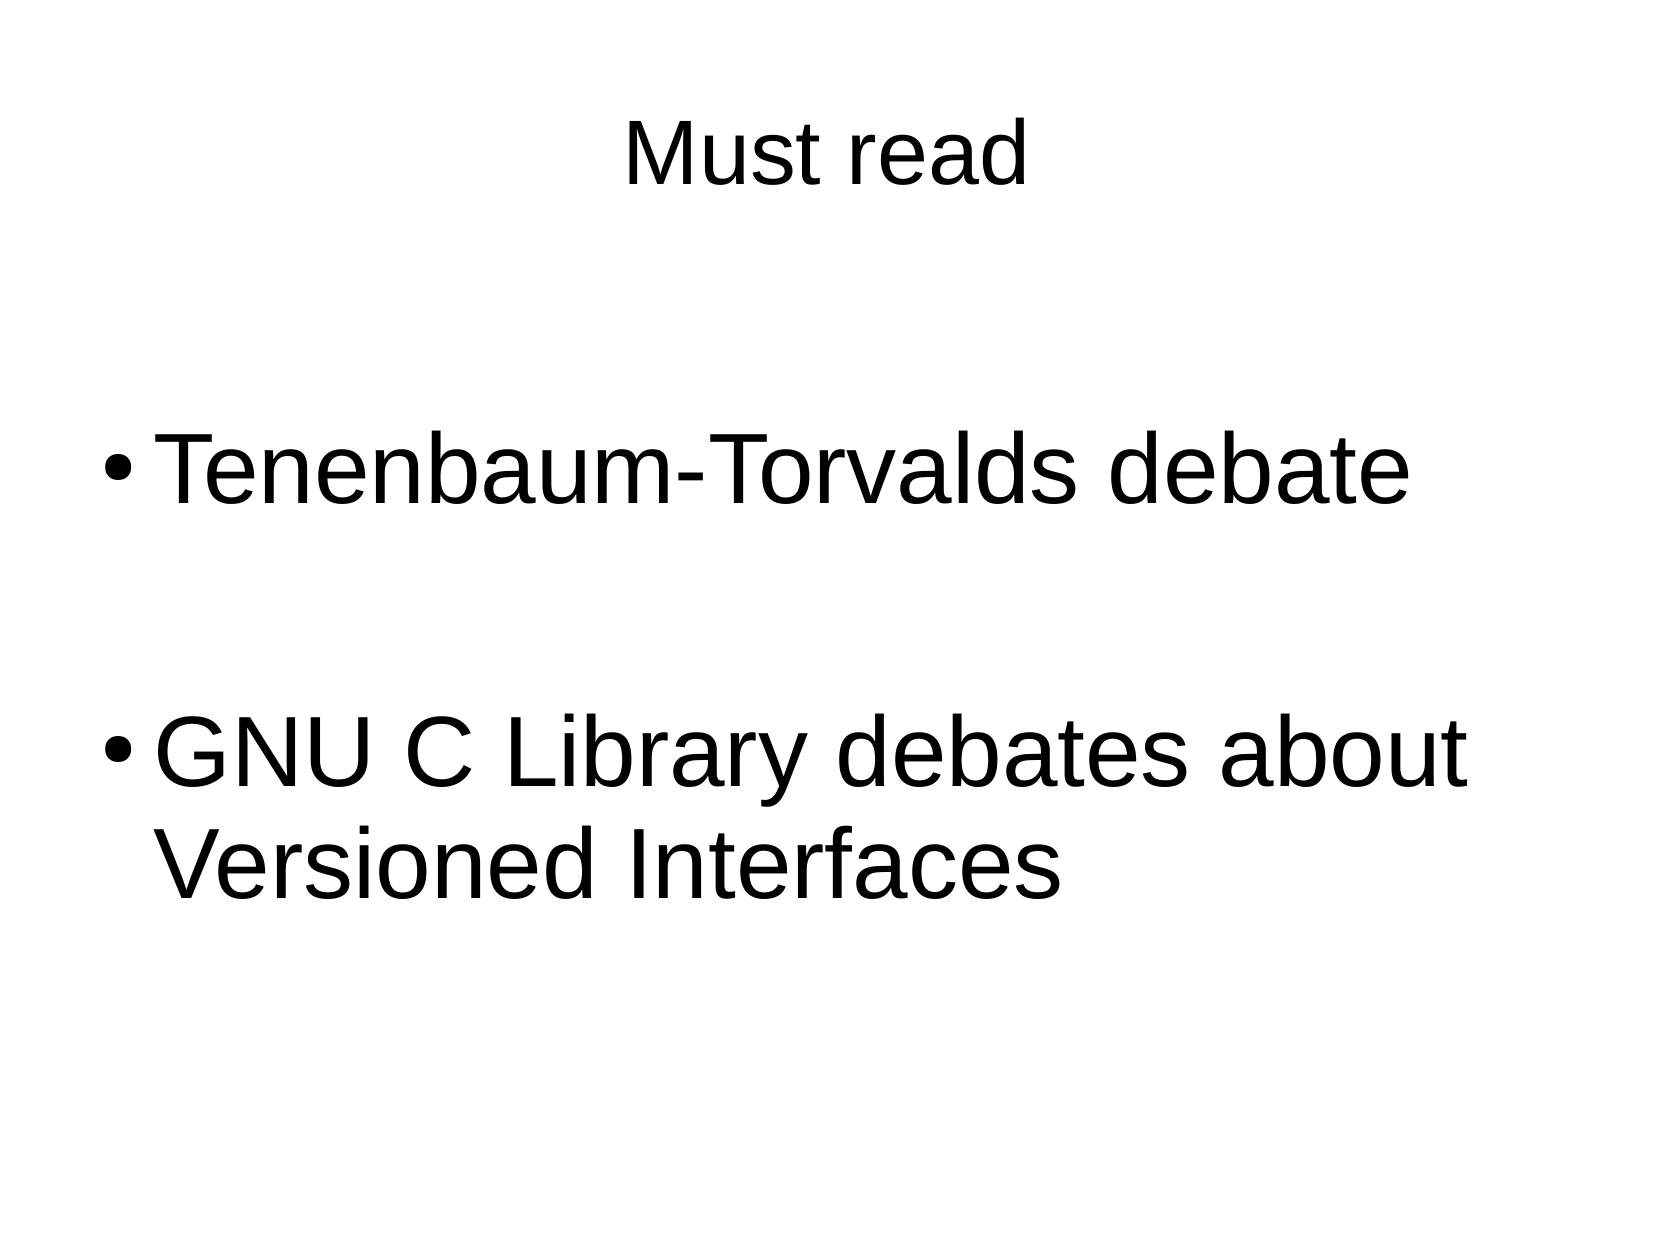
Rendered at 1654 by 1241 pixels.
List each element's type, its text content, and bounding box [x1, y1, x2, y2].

title Must read [82, 49, 1571, 257]
list Tenenbaum-Torvalds debate GNU C Library debates about Versioned Interfaces [82, 413, 1571, 1133]
